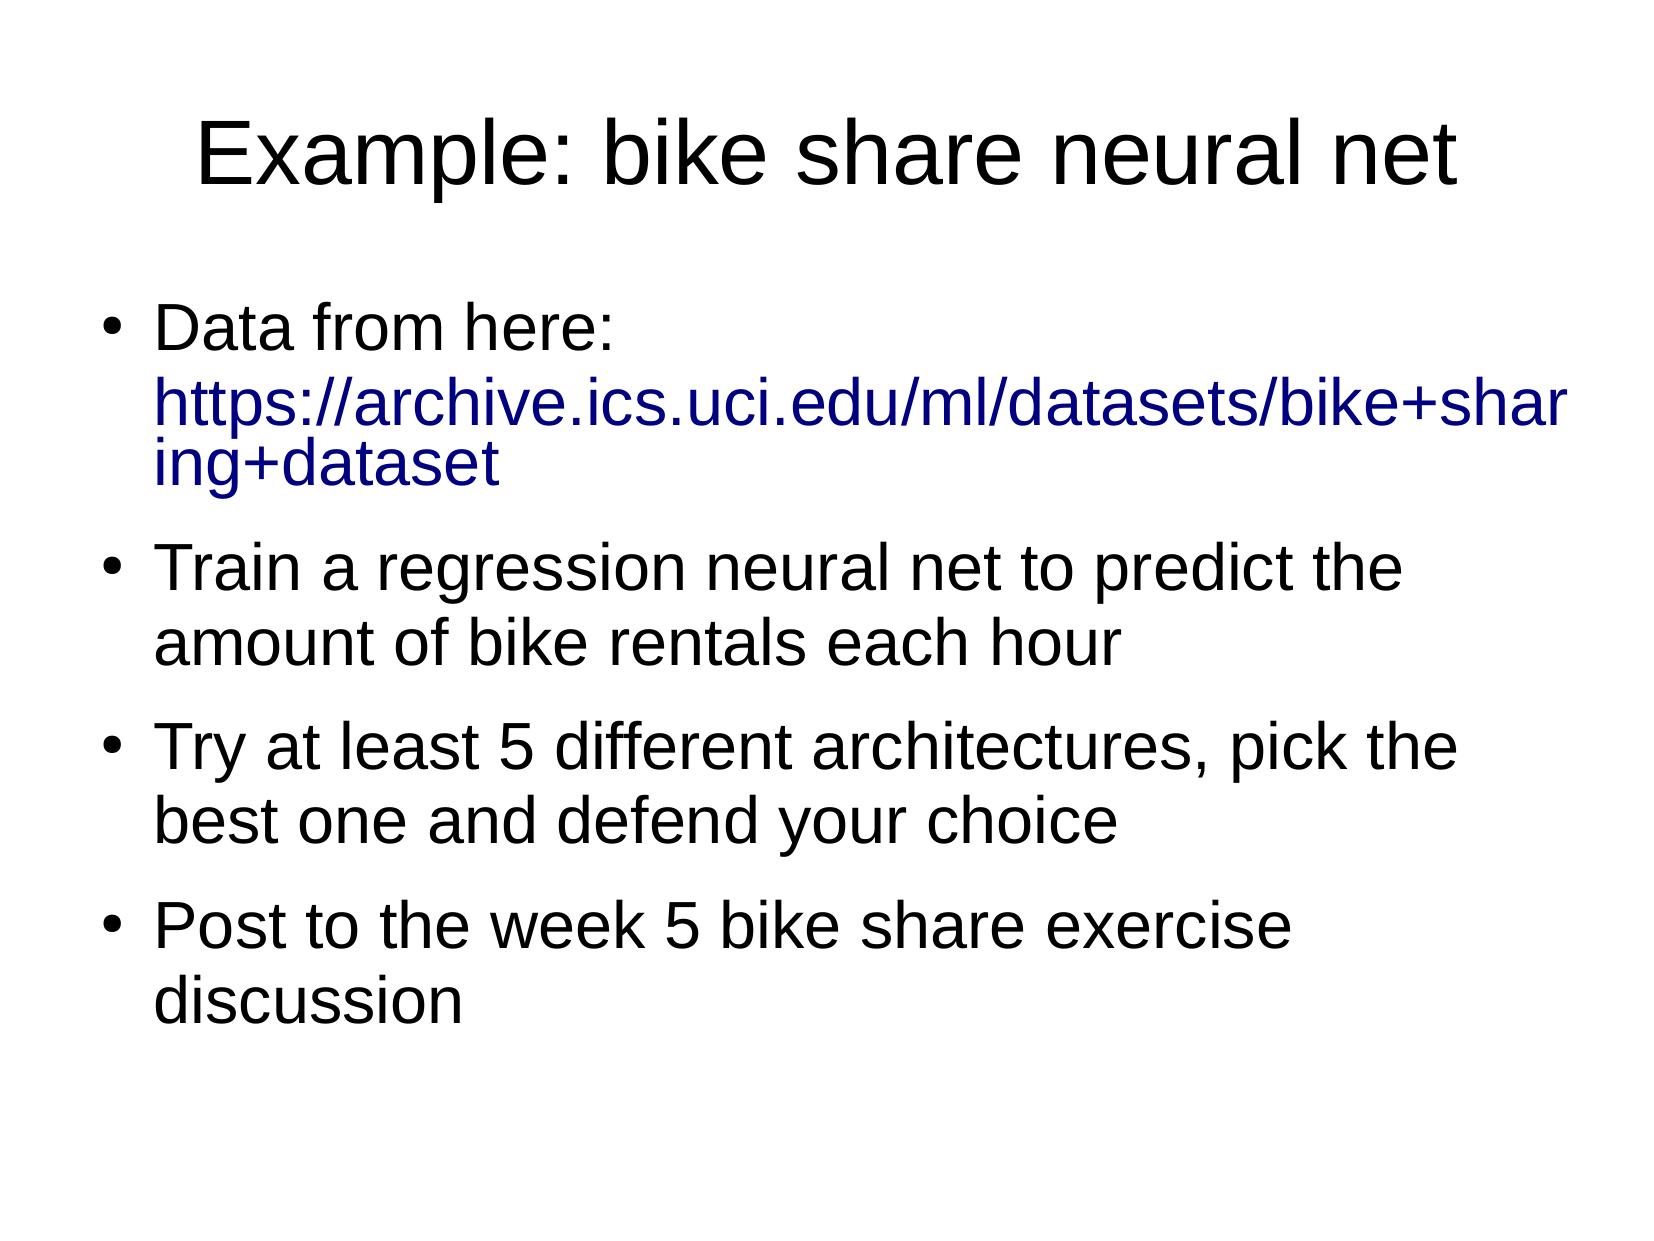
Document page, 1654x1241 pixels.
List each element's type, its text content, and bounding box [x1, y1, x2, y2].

list Data from here: https://archive.ics.uci.edu/ml/datasets/bike+sharing+dataset Train a regression neural net to predict the amount of bike rentals each hour Try at least 5 different architectures, pick the best one and defend your choice Post to the week 5 bike share exercise discussion [82, 290, 1571, 1010]
title Example: bike share neural net [82, 49, 1571, 257]
